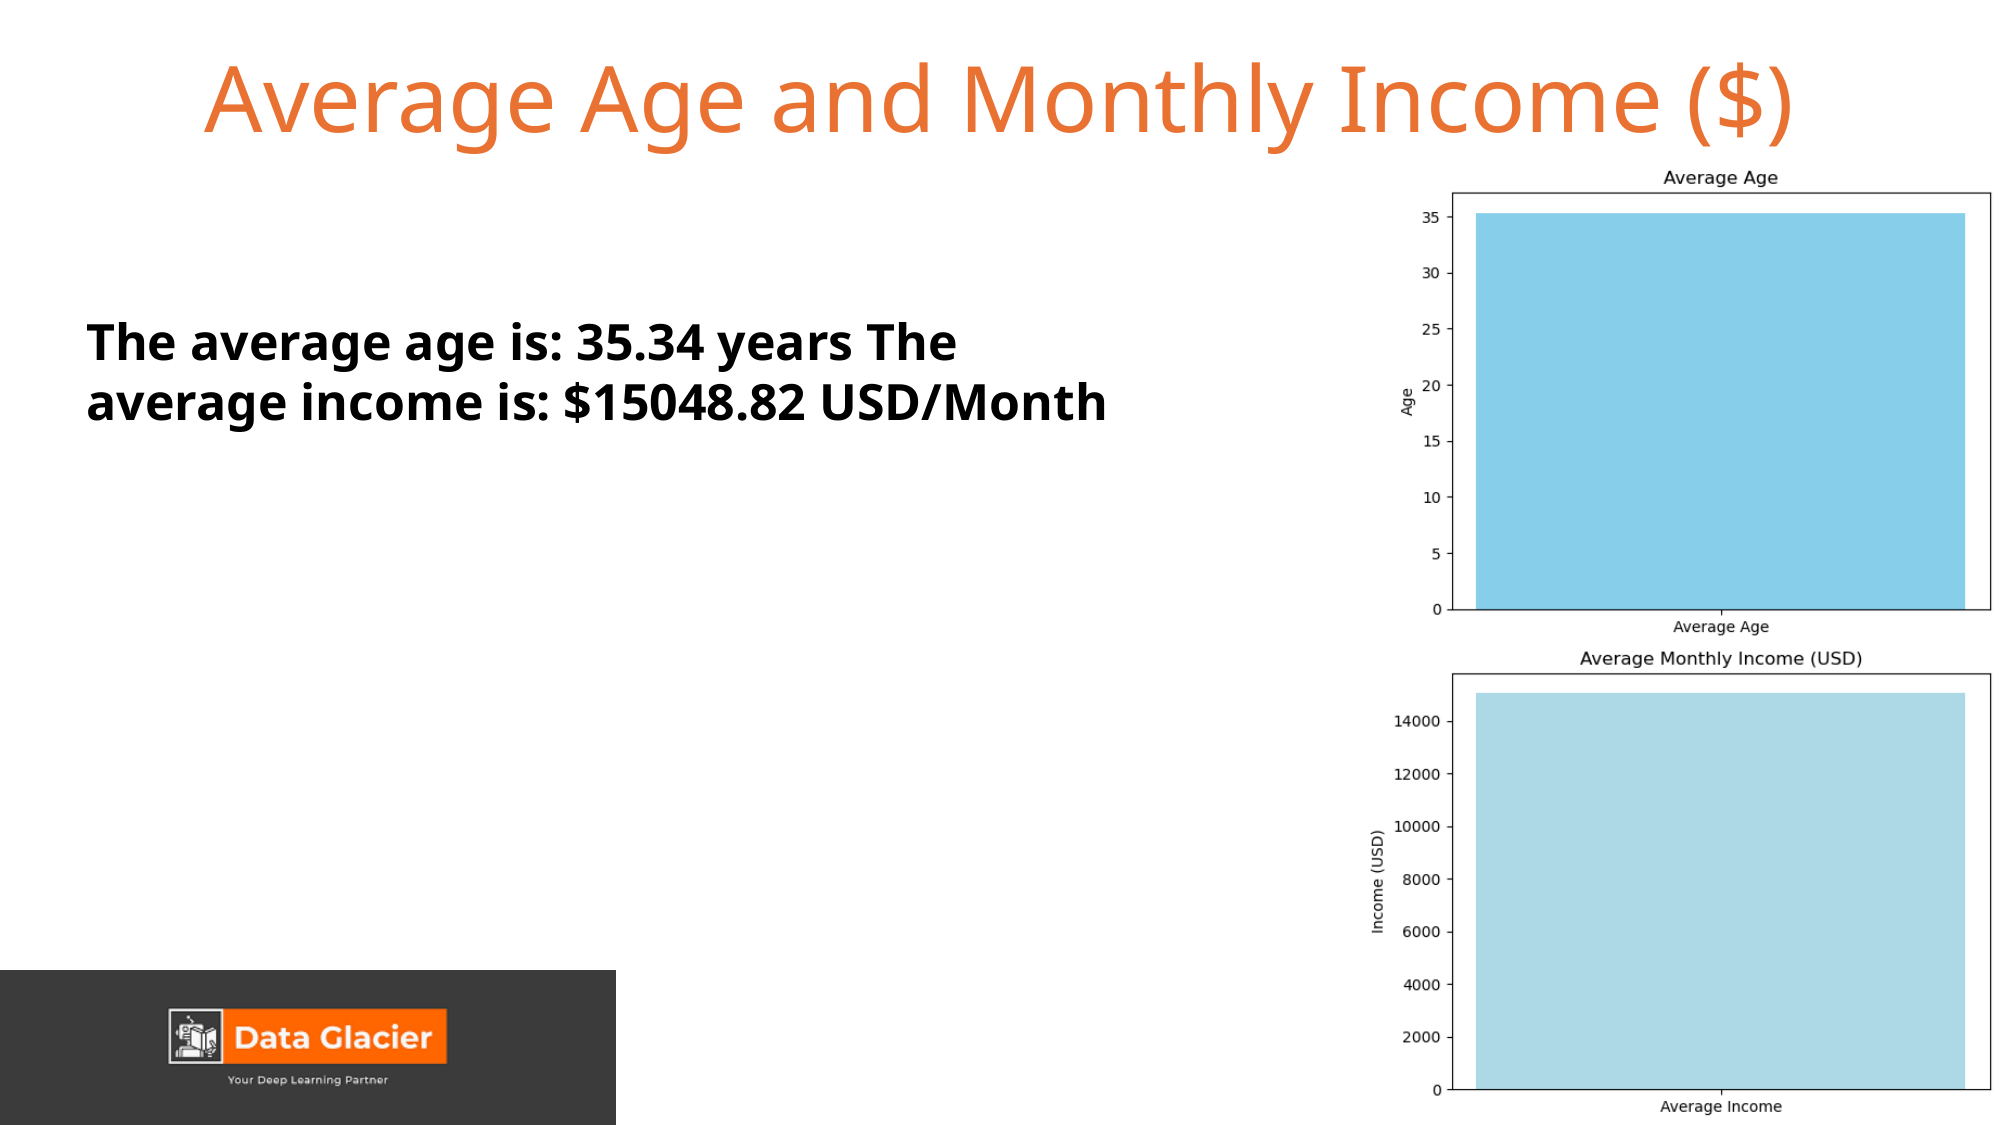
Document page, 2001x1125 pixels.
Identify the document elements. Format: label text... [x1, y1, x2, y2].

title Average Age and Monthly Income ($) [137, 0, 1863, 281]
picture [0, 970, 616, 1125]
picture [1361, 160, 2000, 1125]
text_box The average age is: 35.34 years The average income is: $15048.82 USD/Month [71, 302, 1154, 439]
